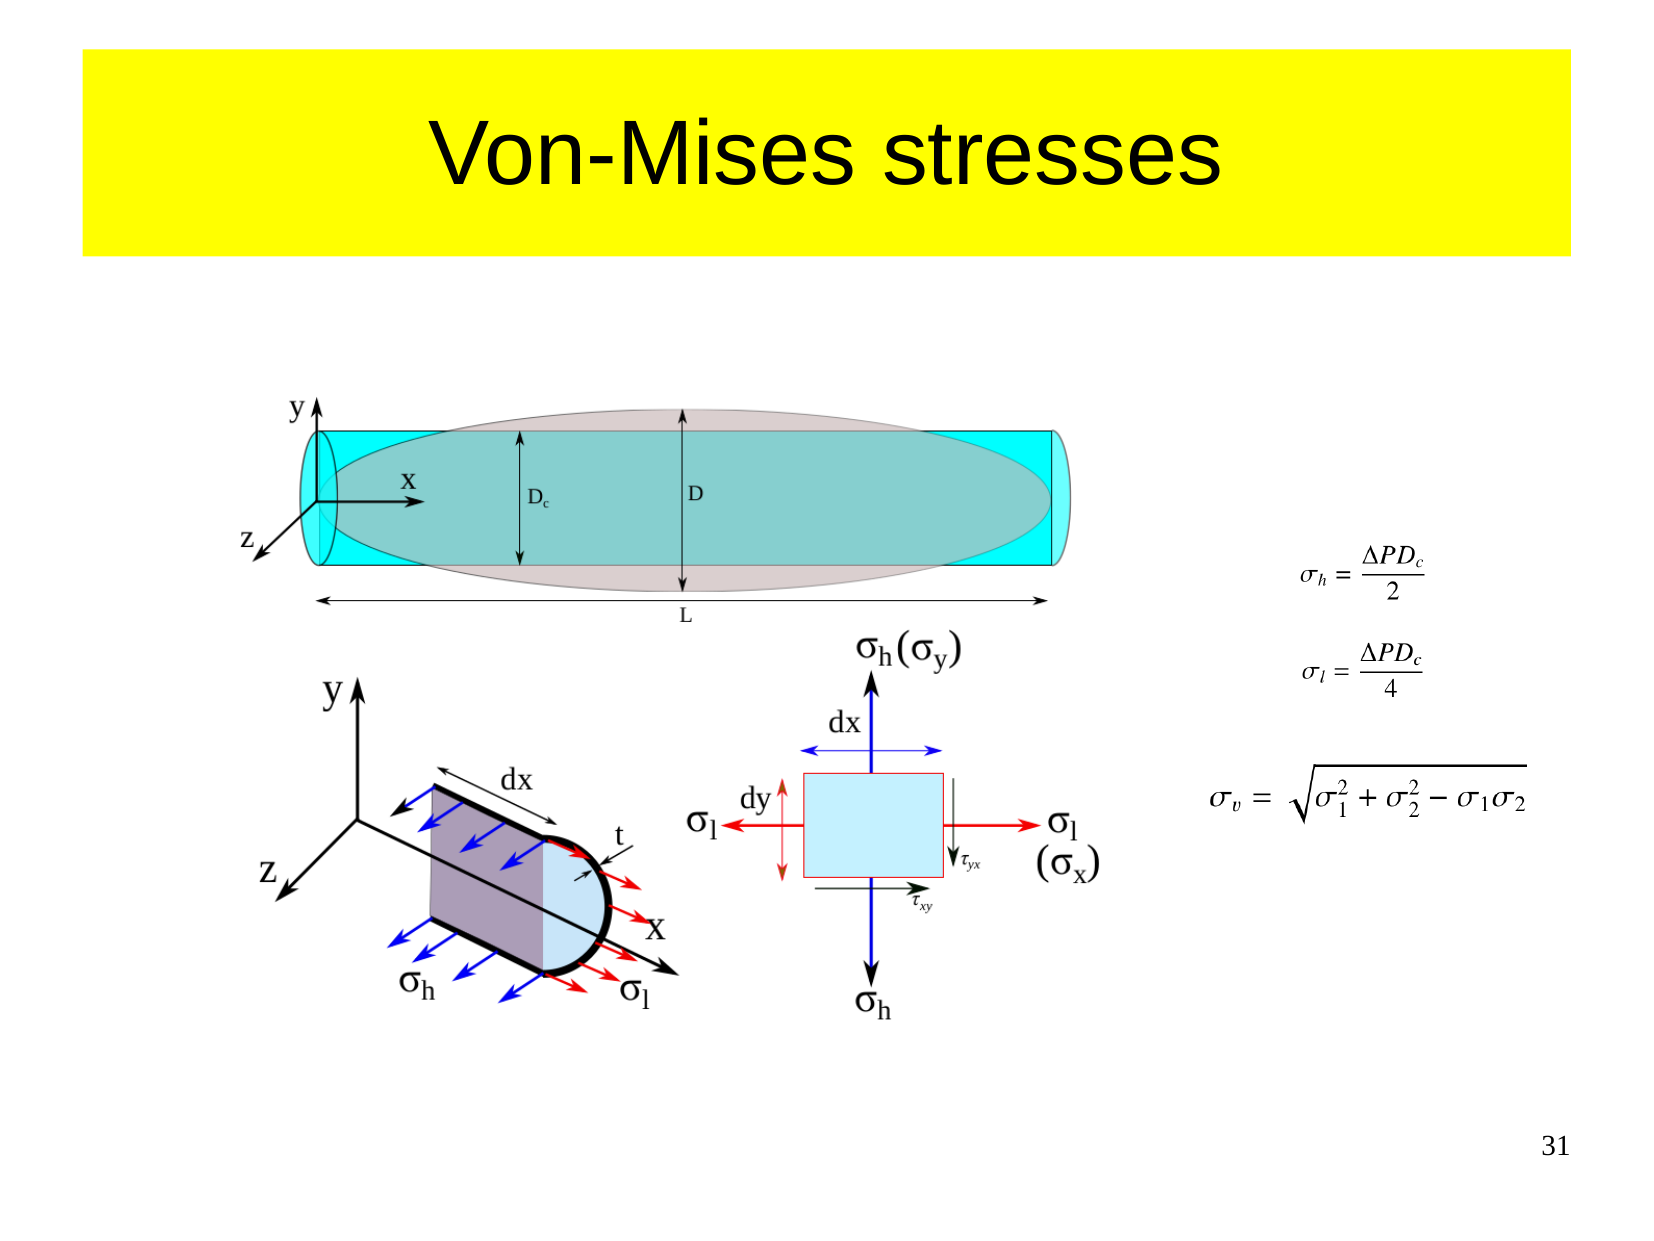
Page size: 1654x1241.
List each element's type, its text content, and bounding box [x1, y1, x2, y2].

picture [1204, 749, 1536, 831]
picture [1285, 531, 1441, 701]
title Von-Mises stresses [82, 49, 1571, 257]
picture [188, 366, 1123, 1034]
